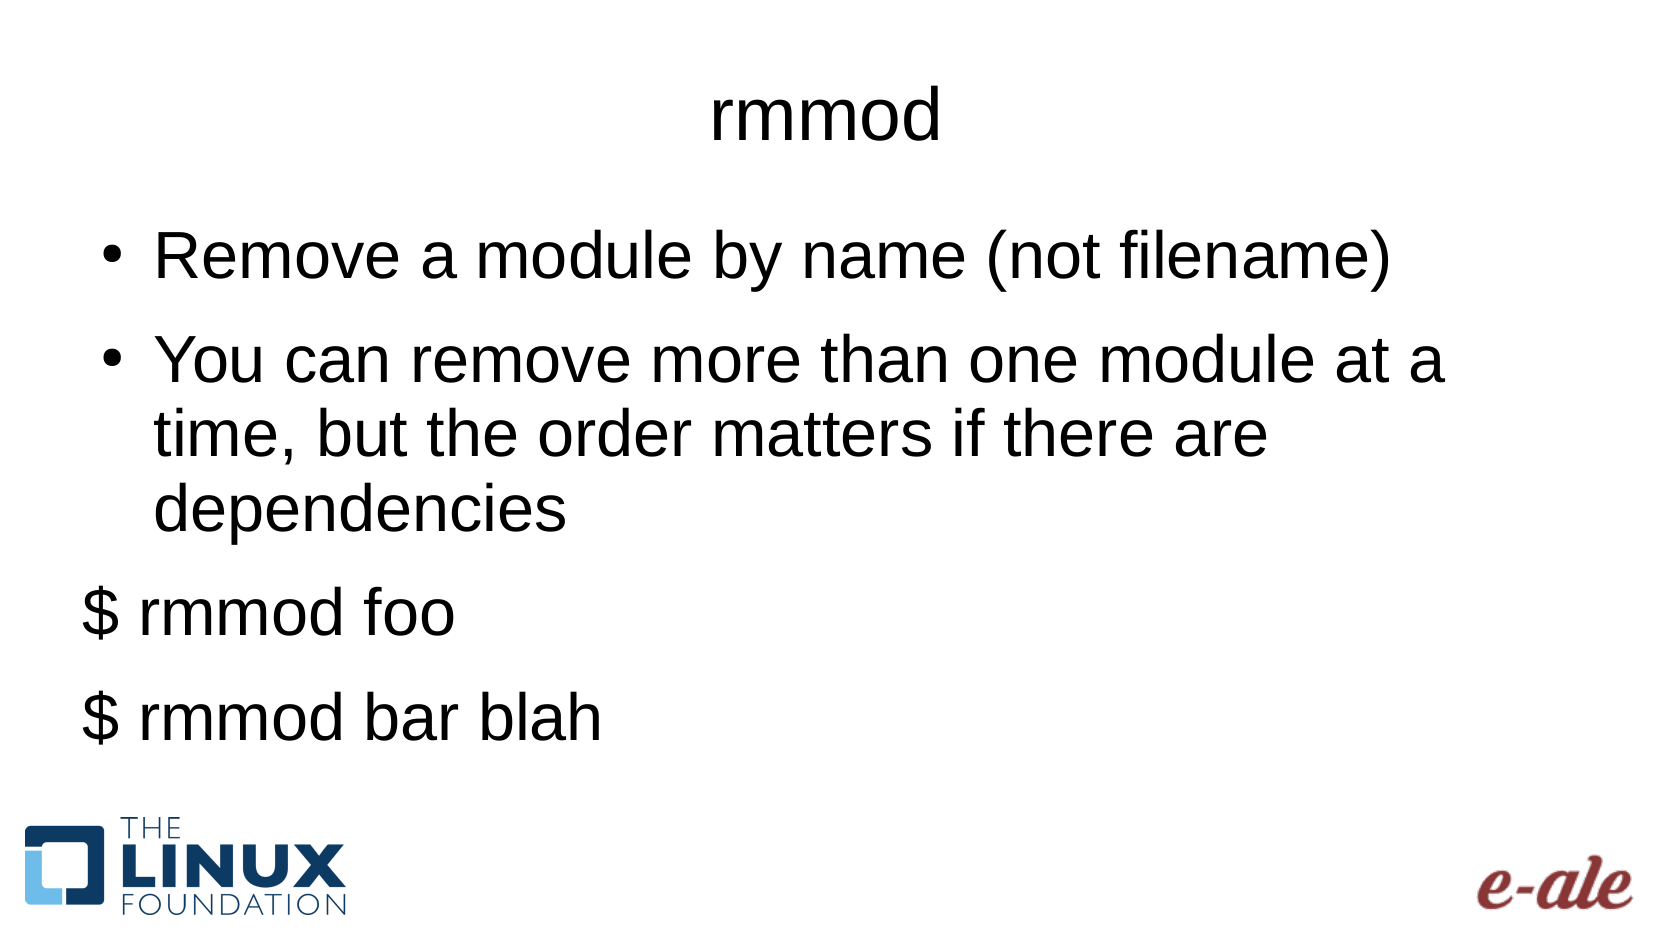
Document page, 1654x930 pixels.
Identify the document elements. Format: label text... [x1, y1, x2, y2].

list Remove a module by name (not filename) You can remove more than one module at a time, but the order matters if there are dependencies $ rmmod foo $ rmmod bar blah [82, 217, 1571, 757]
title rmmod [82, 37, 1571, 193]
picture [25, 817, 346, 915]
picture [1475, 853, 1636, 912]
